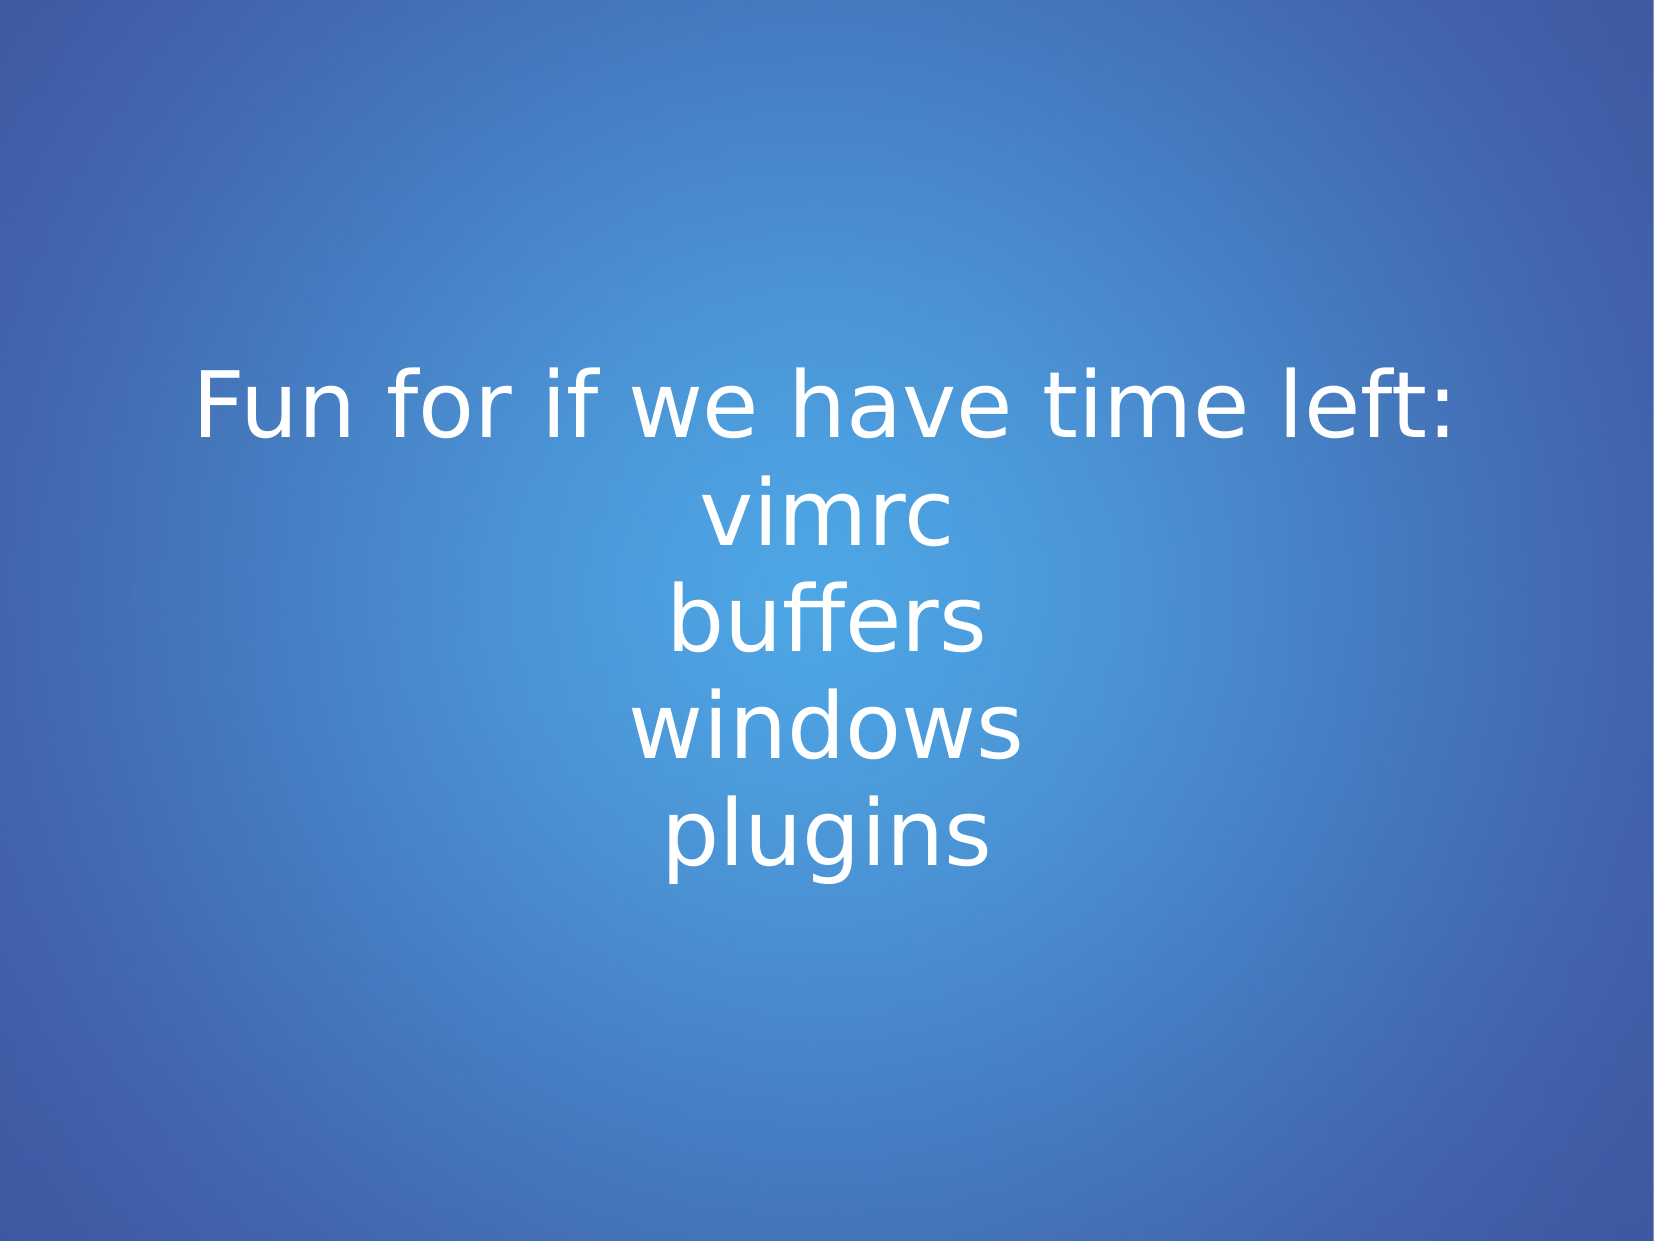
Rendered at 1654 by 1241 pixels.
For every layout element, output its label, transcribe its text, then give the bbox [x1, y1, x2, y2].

title Fun for if we have time left: vimrc buffers windows plugins [82, 352, 1571, 888]
picture [0, 0, 1654, 1241]
